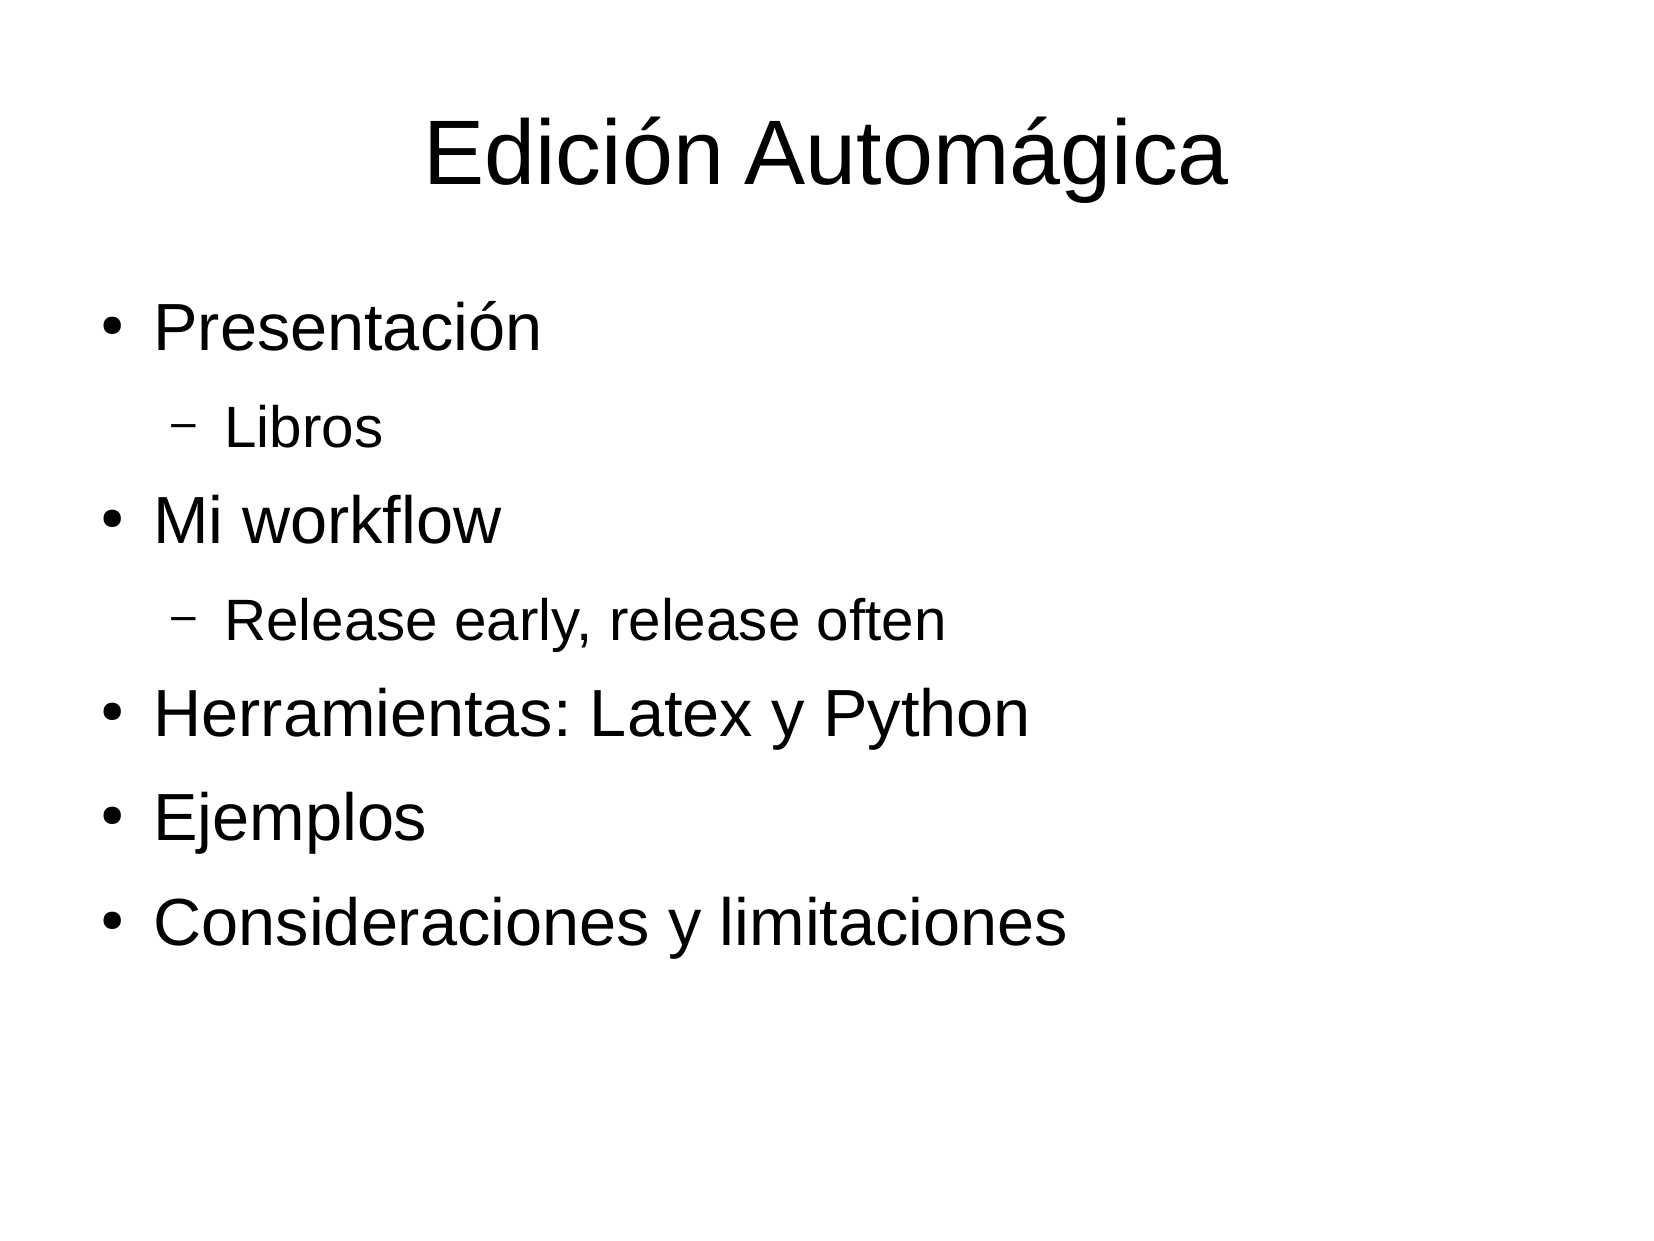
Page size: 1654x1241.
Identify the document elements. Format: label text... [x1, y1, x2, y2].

title Edición Automágica [82, 49, 1571, 257]
list Presentación Libros Mi workflow Release early, release often Herramientas: Latex y Python Ejemplos Consideraciones y limitaciones [82, 290, 1571, 1010]
